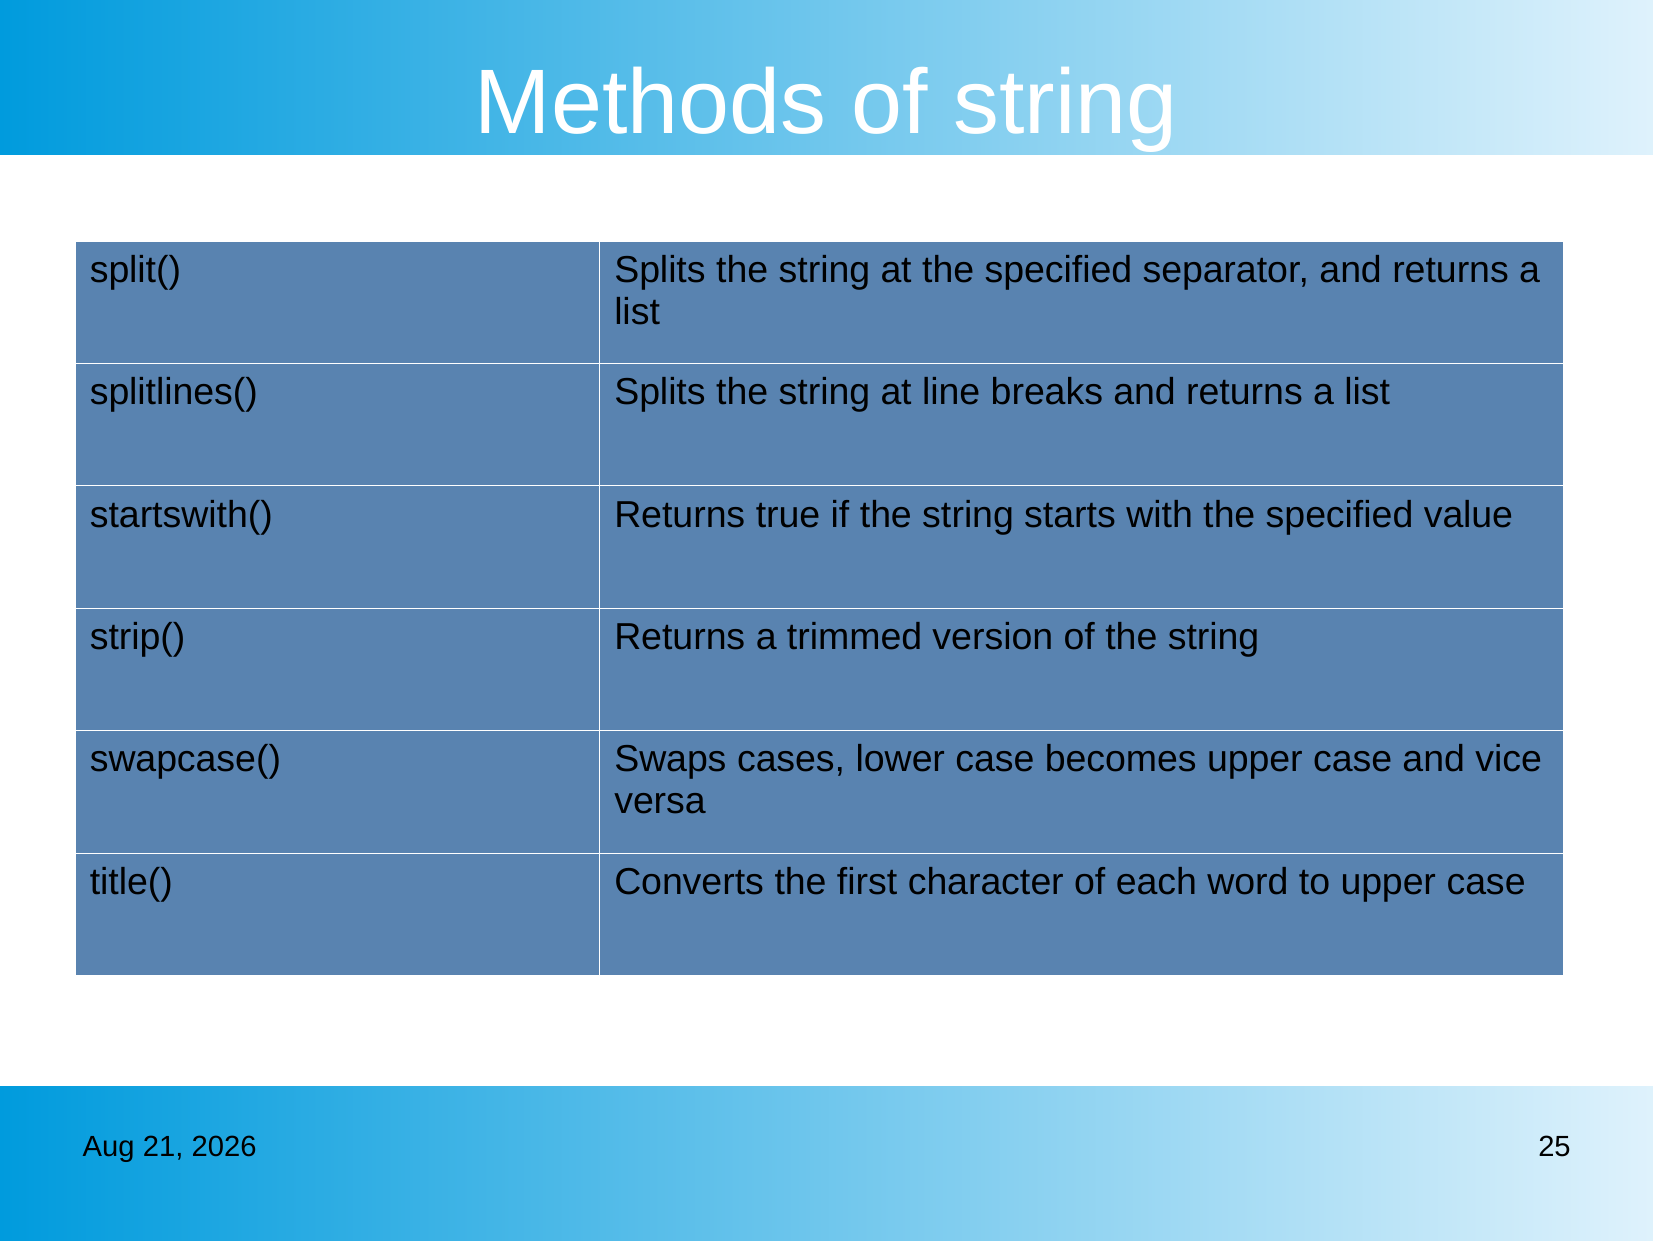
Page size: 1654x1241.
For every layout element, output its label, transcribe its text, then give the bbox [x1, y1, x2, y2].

title Methods of string [82, 49, 1571, 155]
table_cell Converts the first character of each word to upper case [600, 854, 1563, 975]
table_header Splits the string at the specified separator, and returns a list [600, 242, 1563, 363]
table_cell title() [76, 854, 599, 975]
table_cell swapcase() [76, 731, 599, 853]
table_cell startswith() [76, 486, 599, 608]
table_cell strip() [76, 609, 599, 730]
table_cell Swaps cases, lower case becomes upper case and vice versa [600, 731, 1563, 853]
table_cell splitlines() [76, 364, 599, 485]
table_cell Returns a trimmed version of the string [600, 609, 1563, 730]
table_cell Returns true if the string starts with the specified value [600, 486, 1563, 608]
table_cell Splits the string at line breaks and returns a list [600, 364, 1563, 485]
table_header split() [76, 242, 599, 363]
